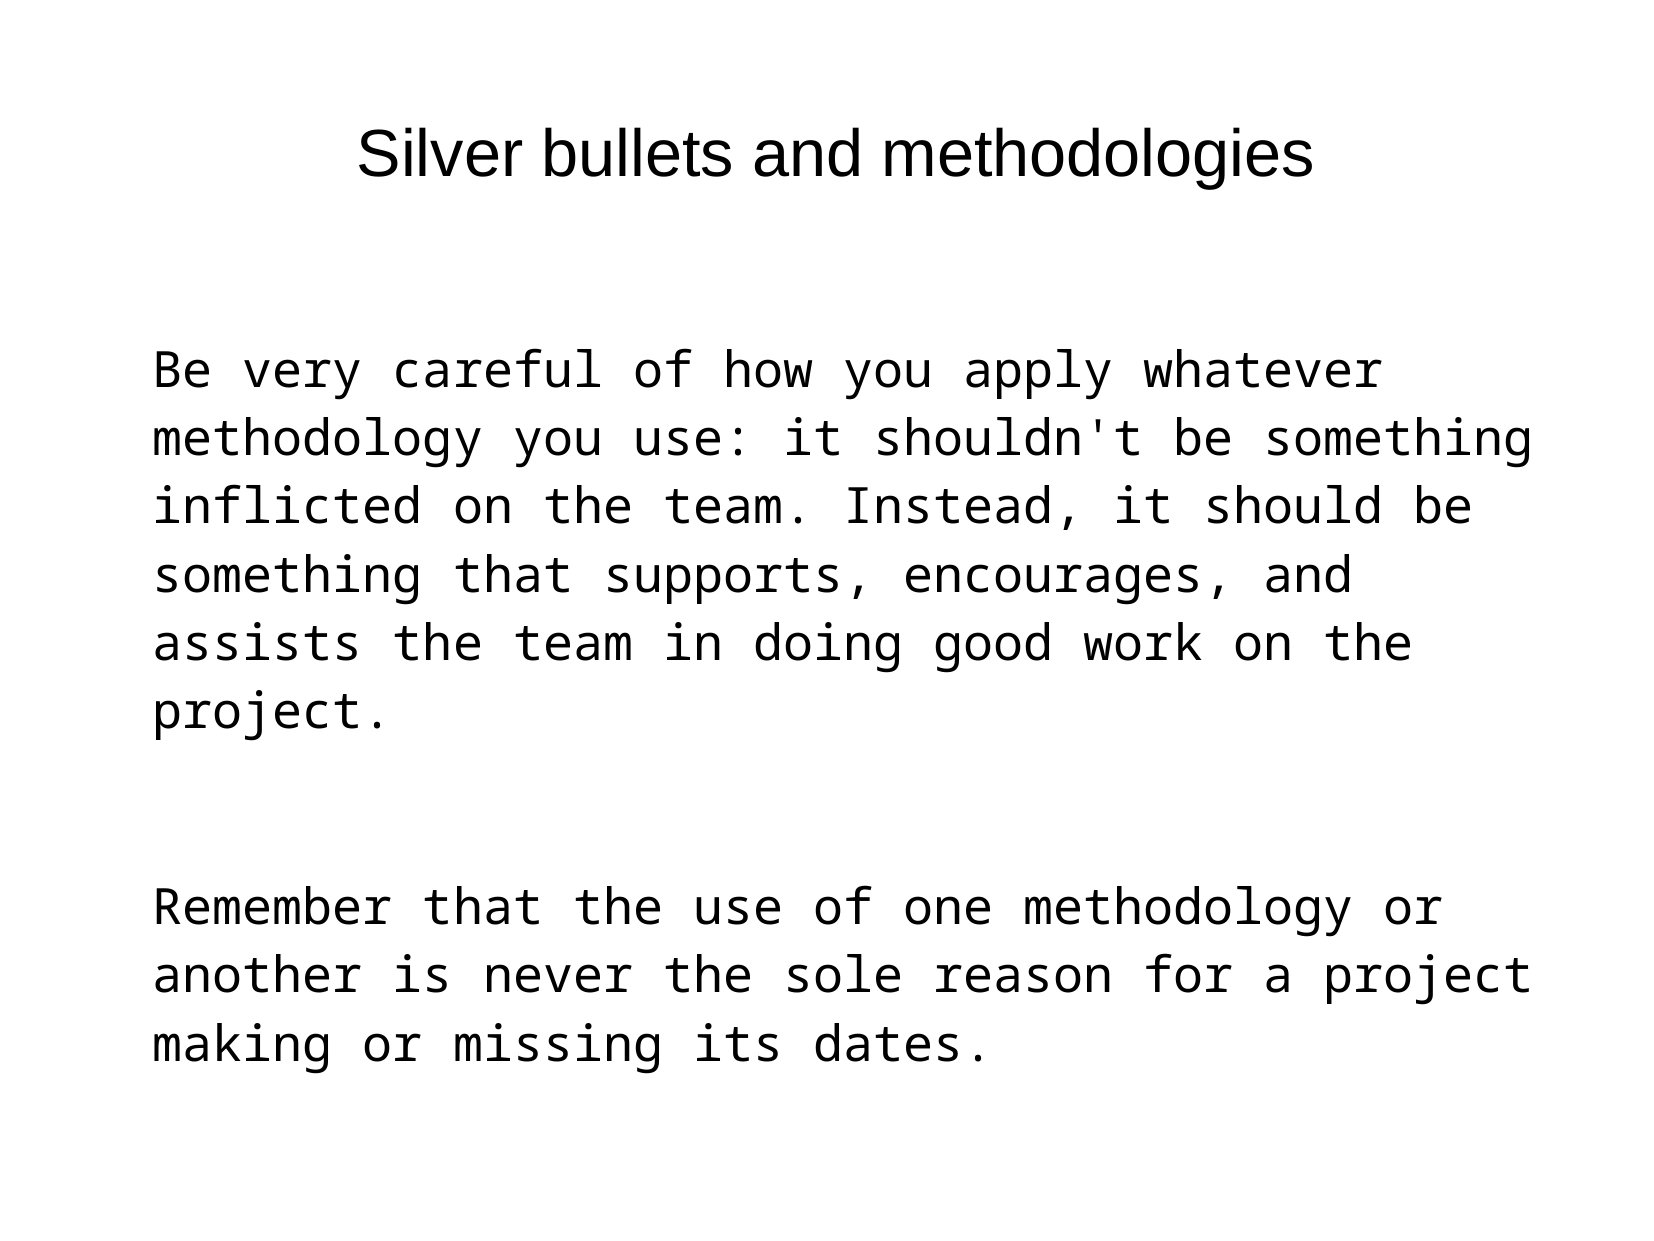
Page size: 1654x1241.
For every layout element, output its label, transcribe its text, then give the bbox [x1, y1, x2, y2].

list Be very careful of how you apply whatever methodology you use: it shouldn't be something inflicted on the team. Instead, it should be something that supports, encourages, and assists the team in doing good work on the project. Remember that the use of one methodology or another is never the sole reason for a project making or missing its dates. [82, 236, 1571, 1182]
title Silver bullets and methodologies [82, 49, 1571, 236]
